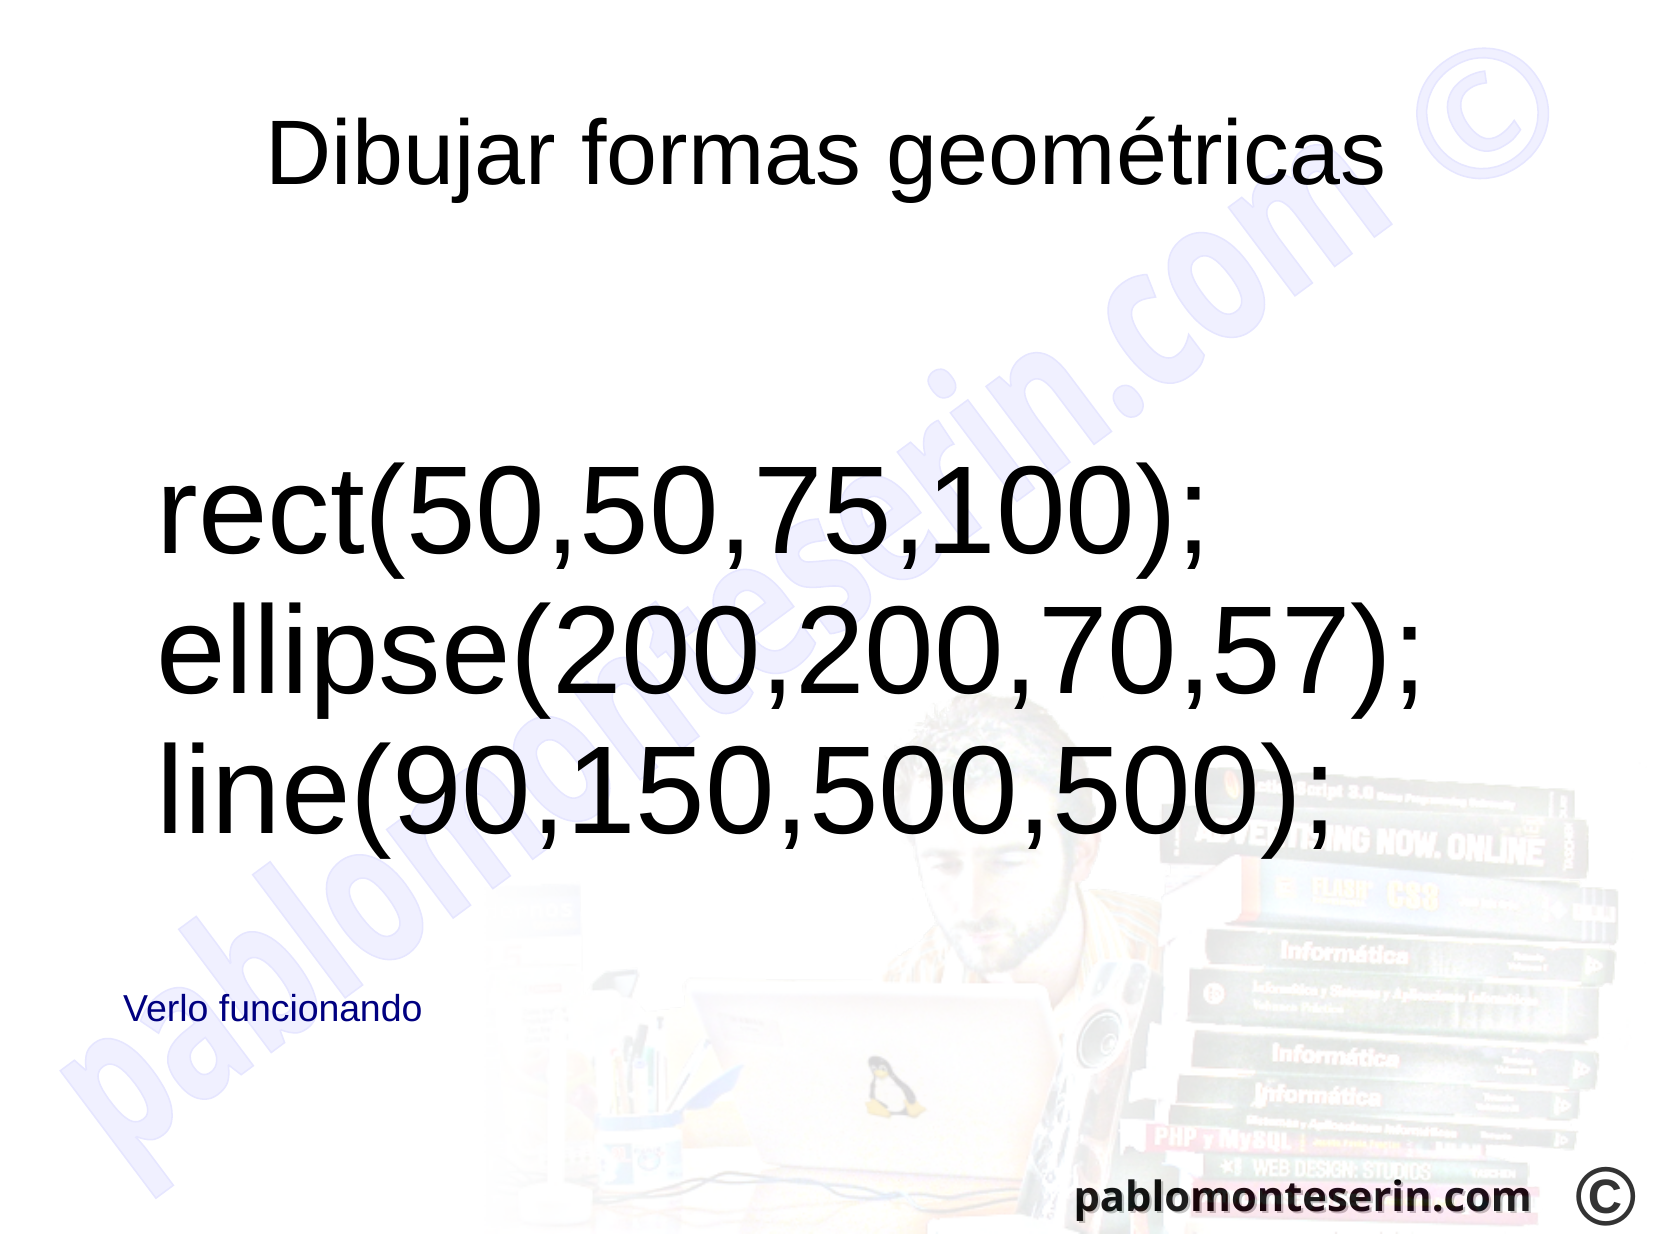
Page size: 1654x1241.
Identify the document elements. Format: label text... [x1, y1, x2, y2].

subtitle rect(50,50,75,100); ellipse(200,200,70,57); line(90,150,500,500); [82, 290, 1538, 1010]
text_box Verlo funcionando [108, 980, 438, 1038]
picture [468, 674, 1654, 1234]
title Dibujar formas geométricas [82, 49, 1571, 257]
